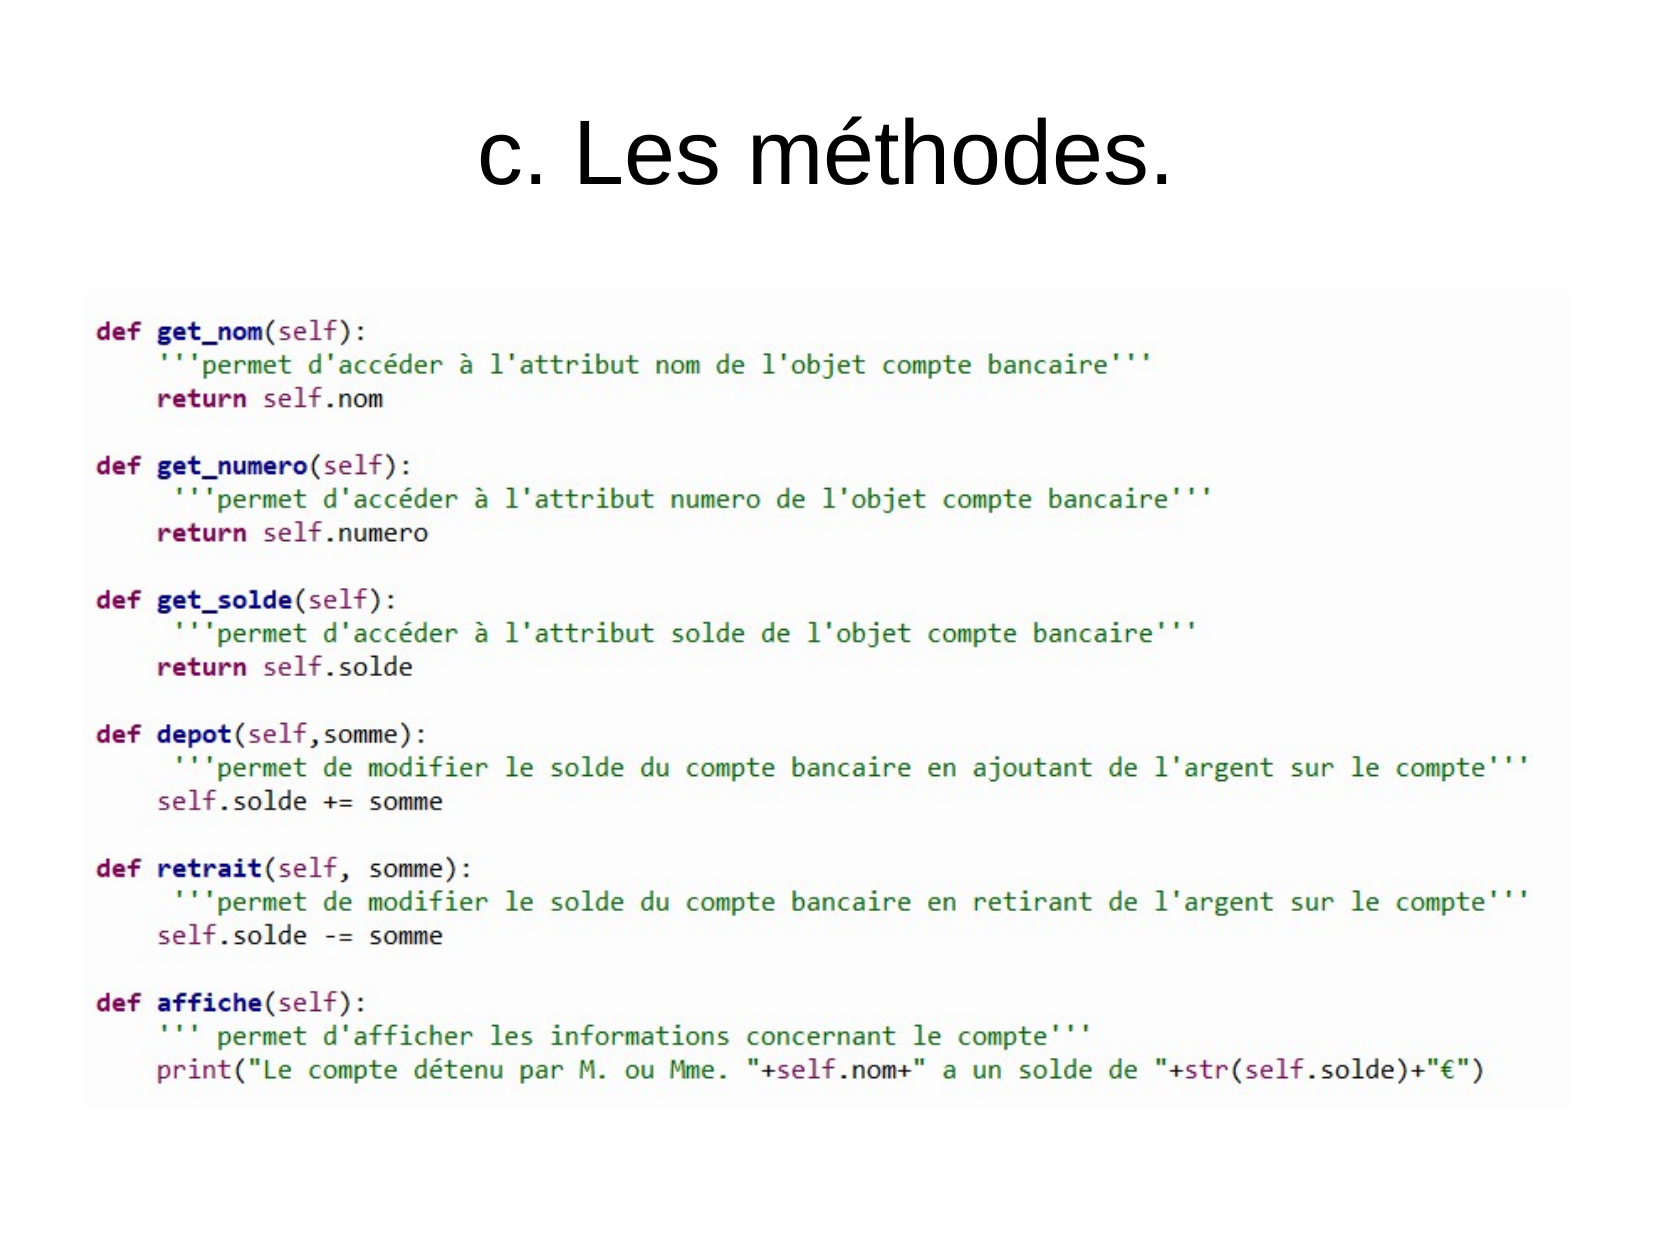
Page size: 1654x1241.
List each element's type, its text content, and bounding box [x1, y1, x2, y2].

picture [83, 290, 1570, 1109]
title c. Les méthodes. [82, 49, 1571, 257]
